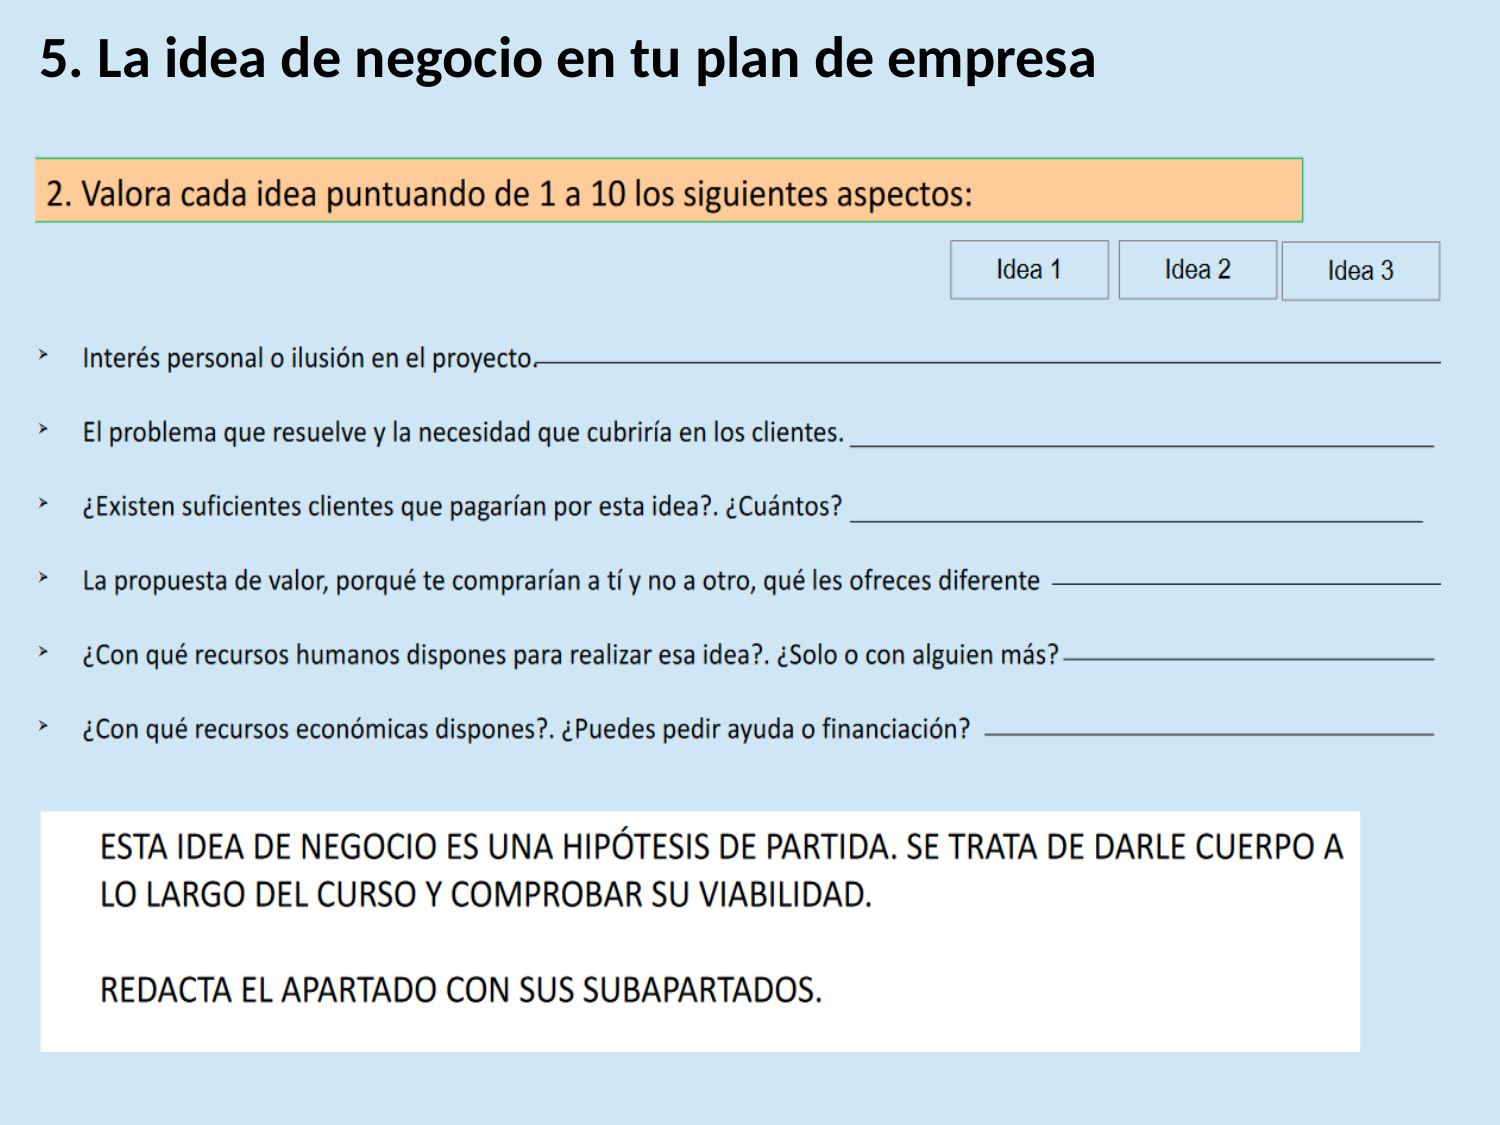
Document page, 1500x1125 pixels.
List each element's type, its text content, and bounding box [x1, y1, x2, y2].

text_box 5. La idea de negocio en tu plan de empresa [24, 6, 1375, 102]
picture [35, 129, 1441, 1052]
